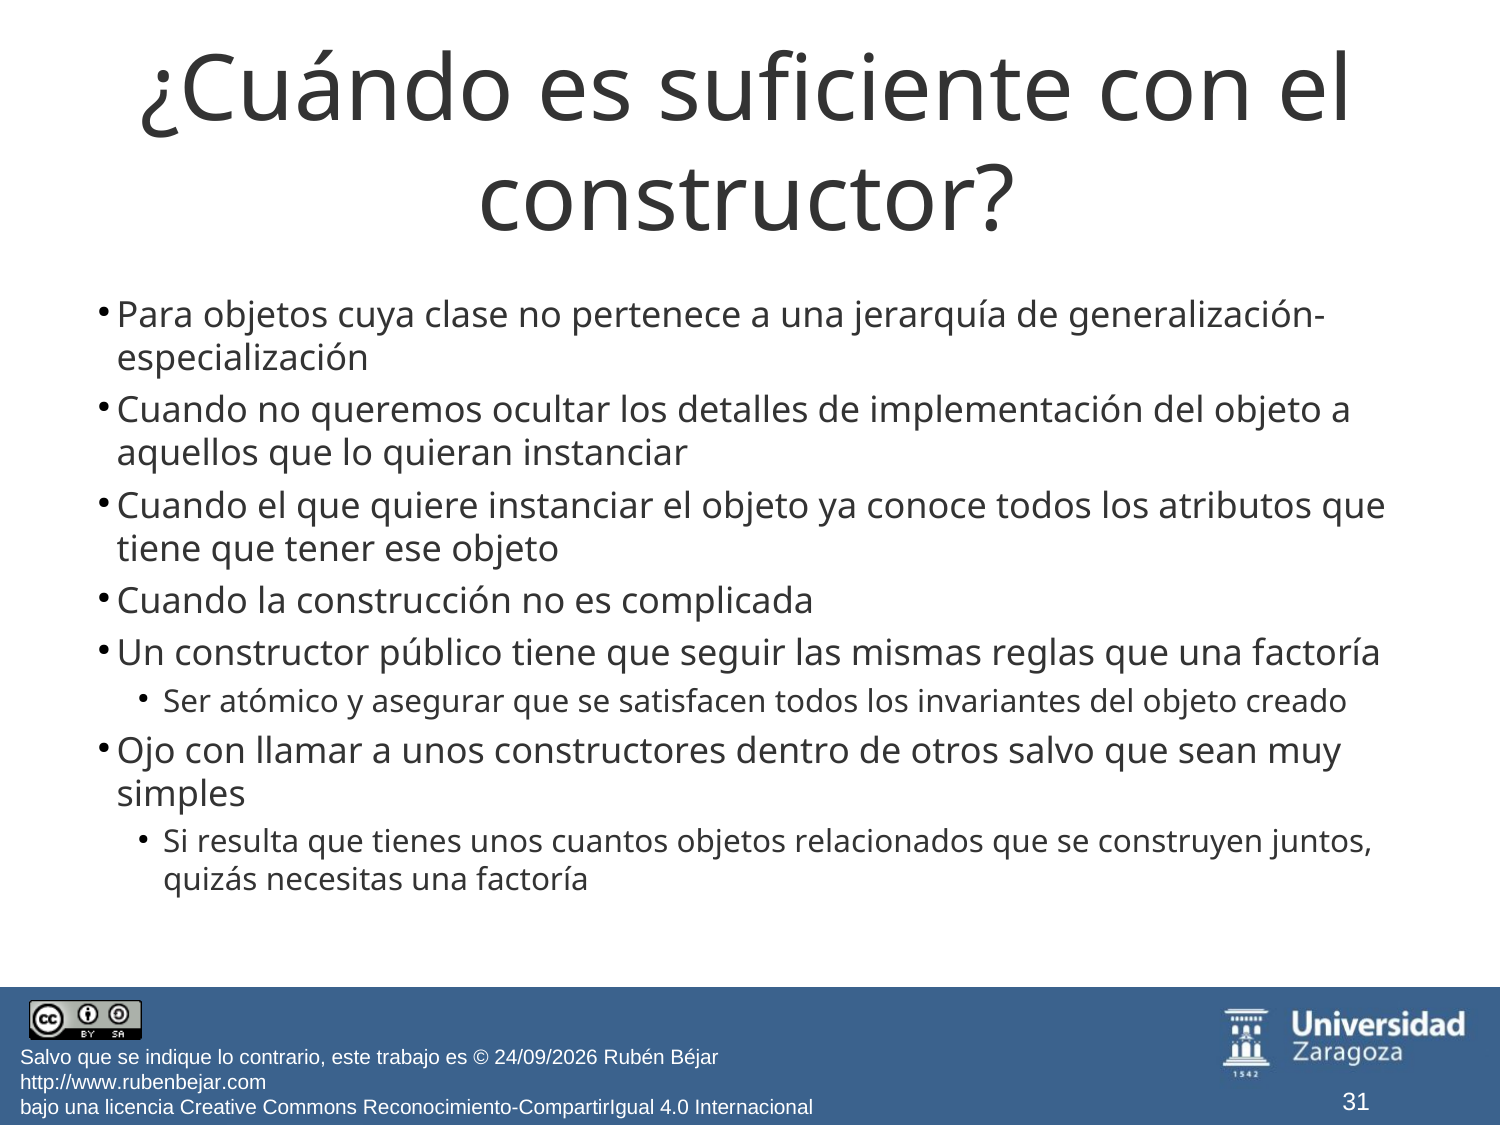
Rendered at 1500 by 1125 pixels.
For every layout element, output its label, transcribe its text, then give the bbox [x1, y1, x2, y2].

picture [0, 987, 1500, 1125]
list Para objetos cuya clase no pertenece a una jerarquía de generalización-especialización Cuando no queremos ocultar los detalles de implementación del objeto a aquellos que lo quieran instanciar Cuando el que quiere instanciar el objeto ya conoce todos los atributos que tiene que tener ese objeto Cuando la construcción no es complicada Un constructor público tiene que seguir las mismas reglas que una factoría Ser atómico y asegurar que se satisfacen todos los invariantes del objeto creado Ojo con llamar a unos constructores dentro de otros salvo que sean muy simples Si resulta que tienes unos cuantos objetos relacionados que se construyen juntos, quizás necesitas una factoría [82, 283, 1418, 957]
title ¿Cuándo es suficiente con el constructor? [74, 21, 1420, 257]
